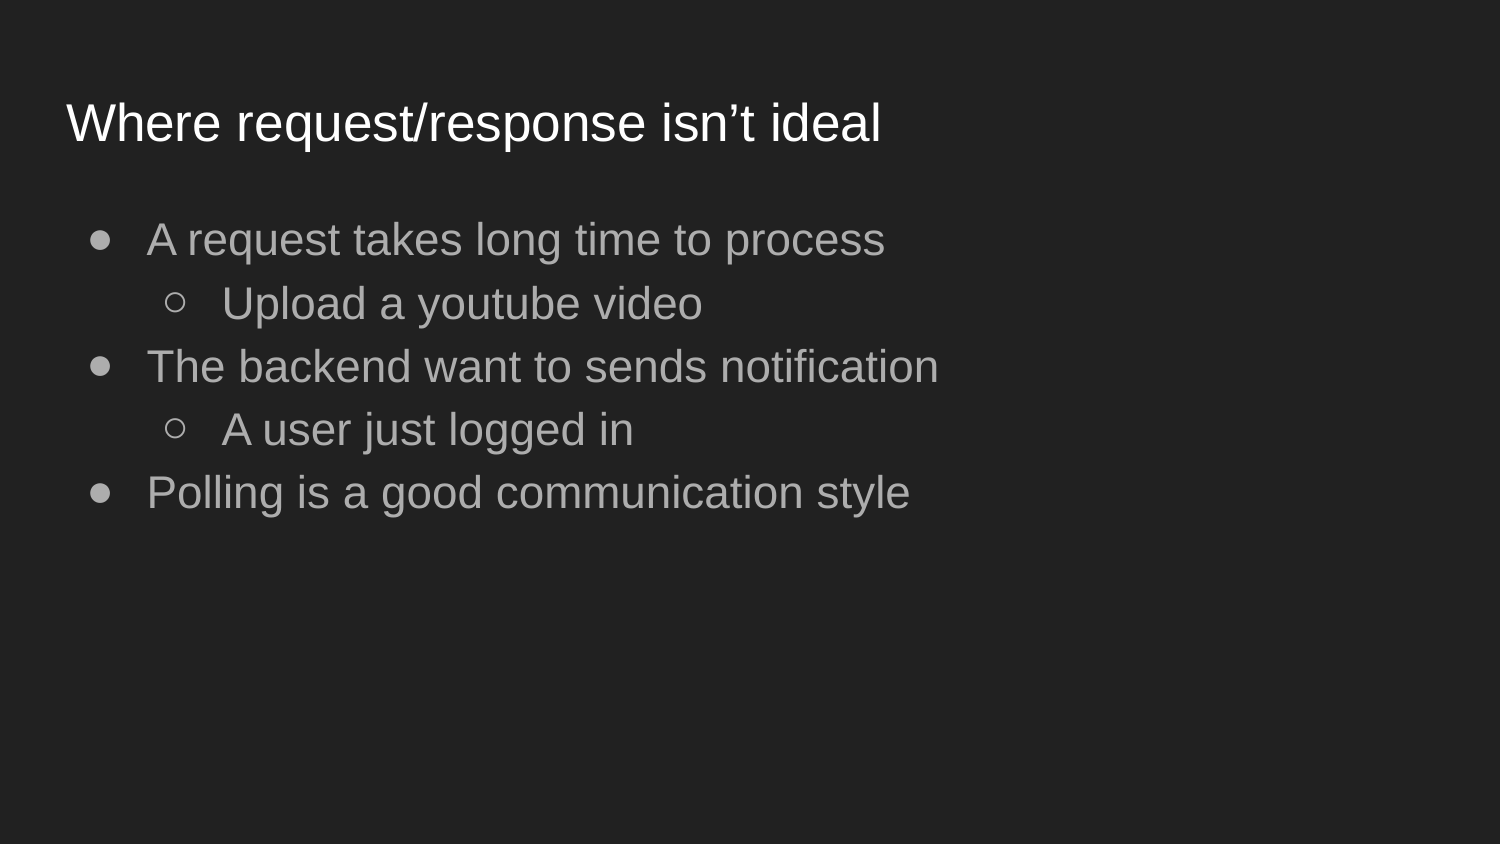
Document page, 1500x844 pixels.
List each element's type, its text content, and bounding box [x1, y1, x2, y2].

list A request takes long time to process Upload a youtube video The backend want to sends notification A user just logged in Polling is a good communication style [56, 186, 1248, 732]
title Where request/response isn’t ideal [51, 72, 1449, 167]
